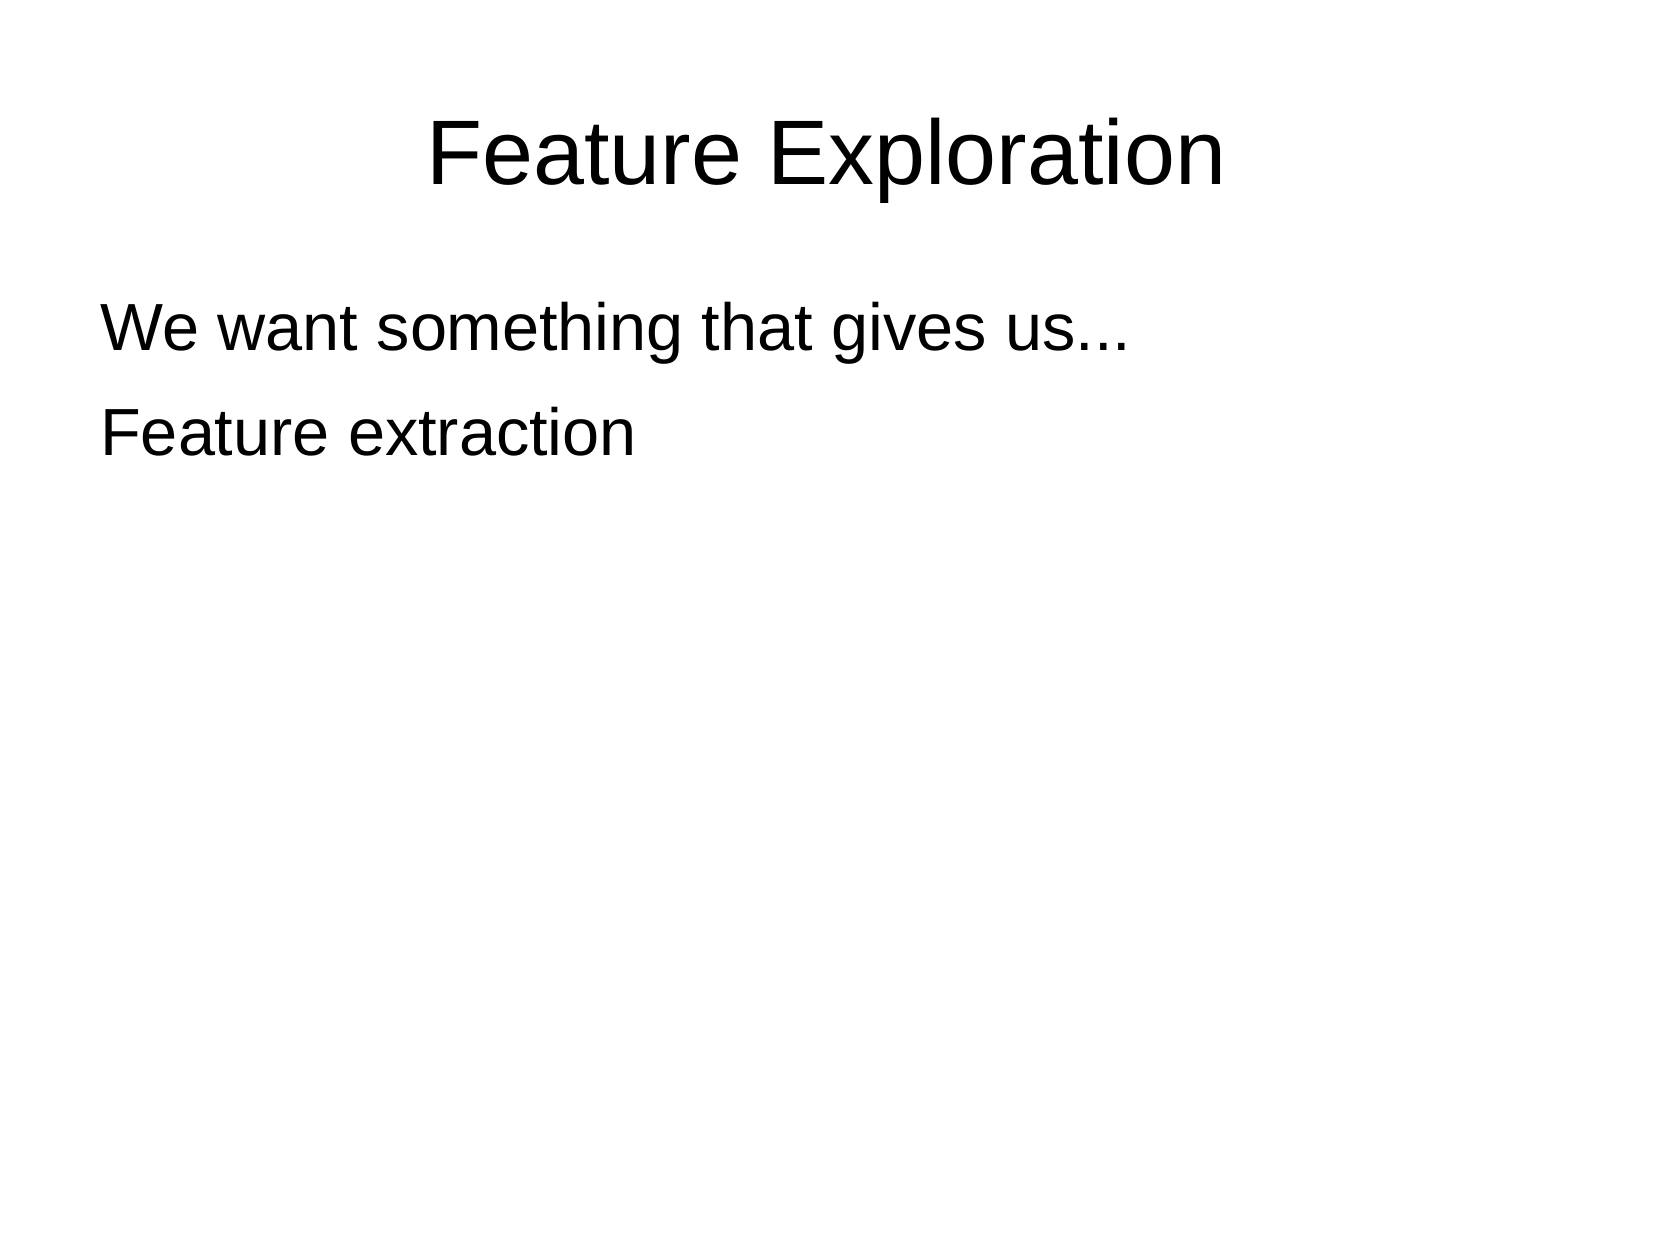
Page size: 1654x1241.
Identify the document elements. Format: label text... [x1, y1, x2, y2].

title Feature Exploration [82, 56, 1571, 250]
list We want something that gives us... Feature extraction [82, 290, 1571, 1094]
